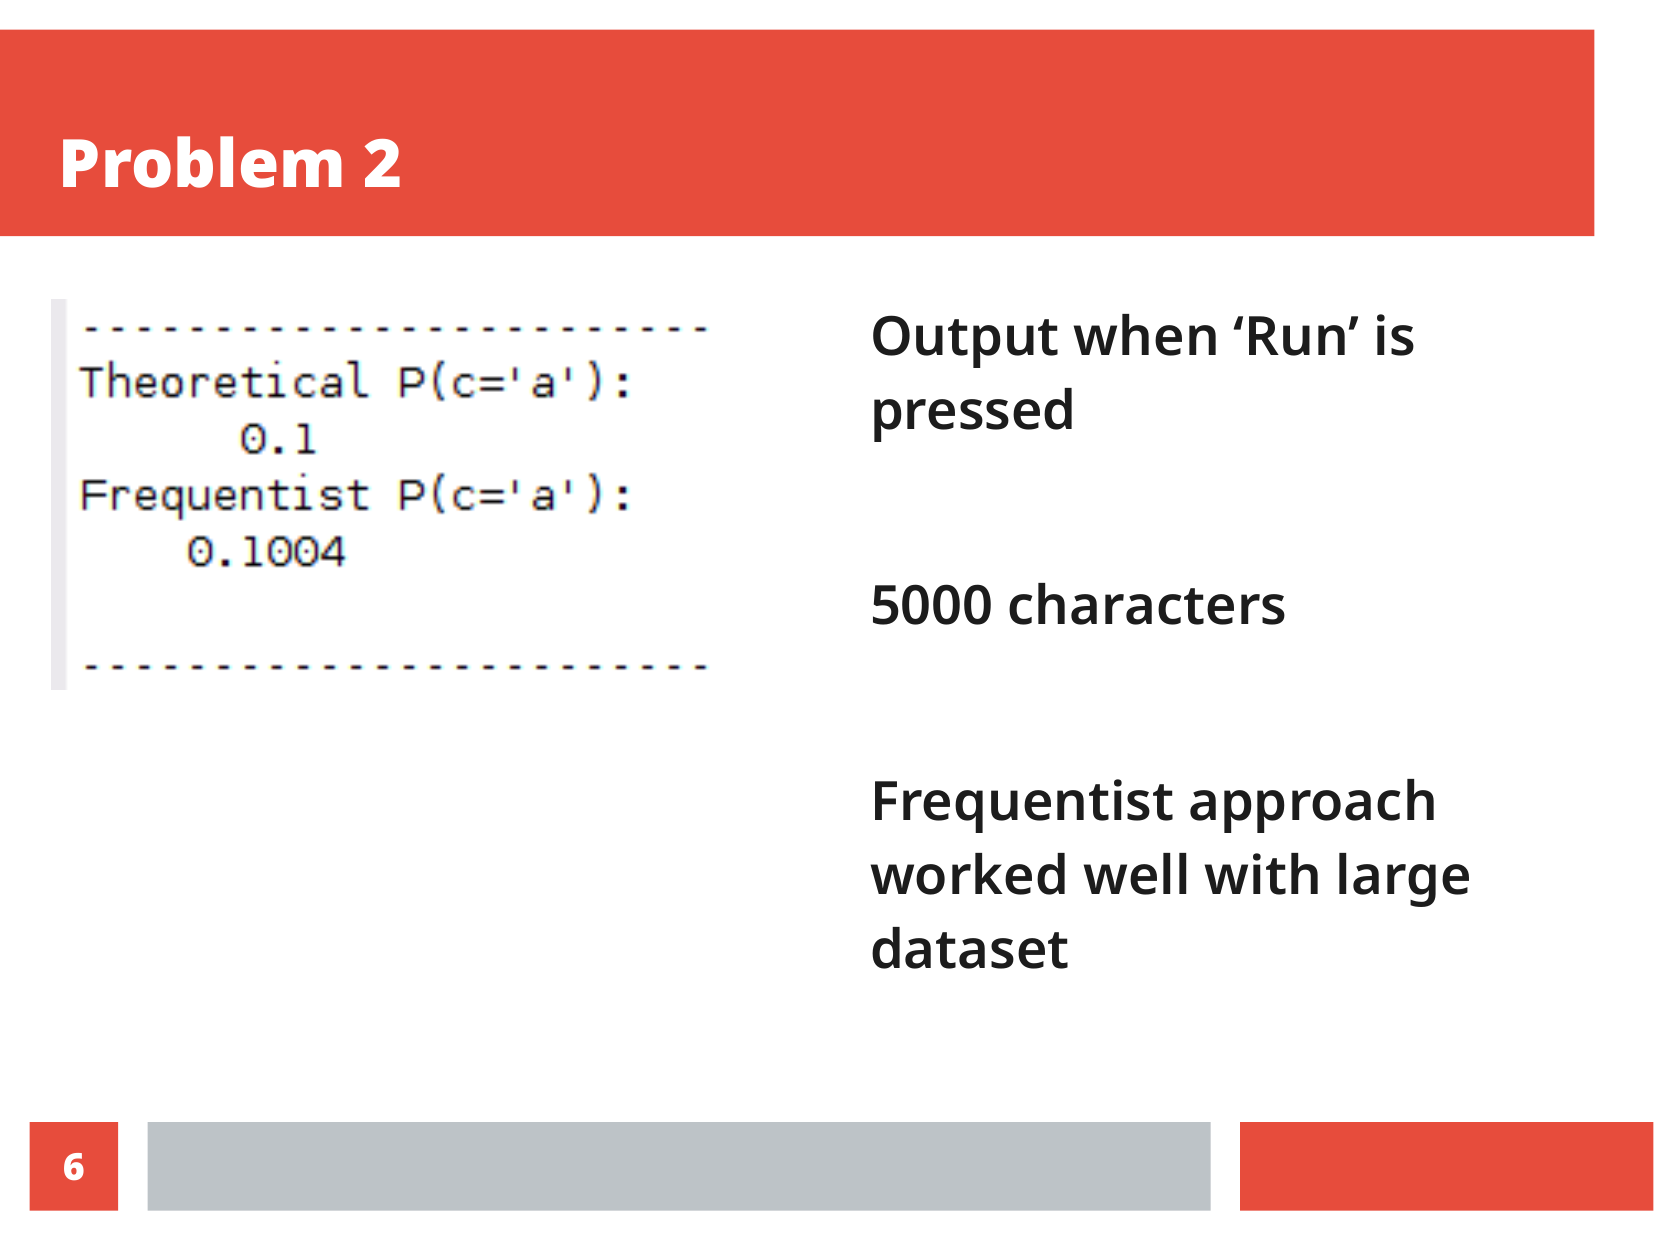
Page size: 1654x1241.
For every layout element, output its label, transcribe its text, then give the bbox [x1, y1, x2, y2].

picture [51, 299, 796, 691]
title Problem 2 [59, 59, 1595, 207]
list Output when ‘Run’ is pressed 5000 characters Frequentist approach worked well with large dataset [870, 297, 1516, 1066]
